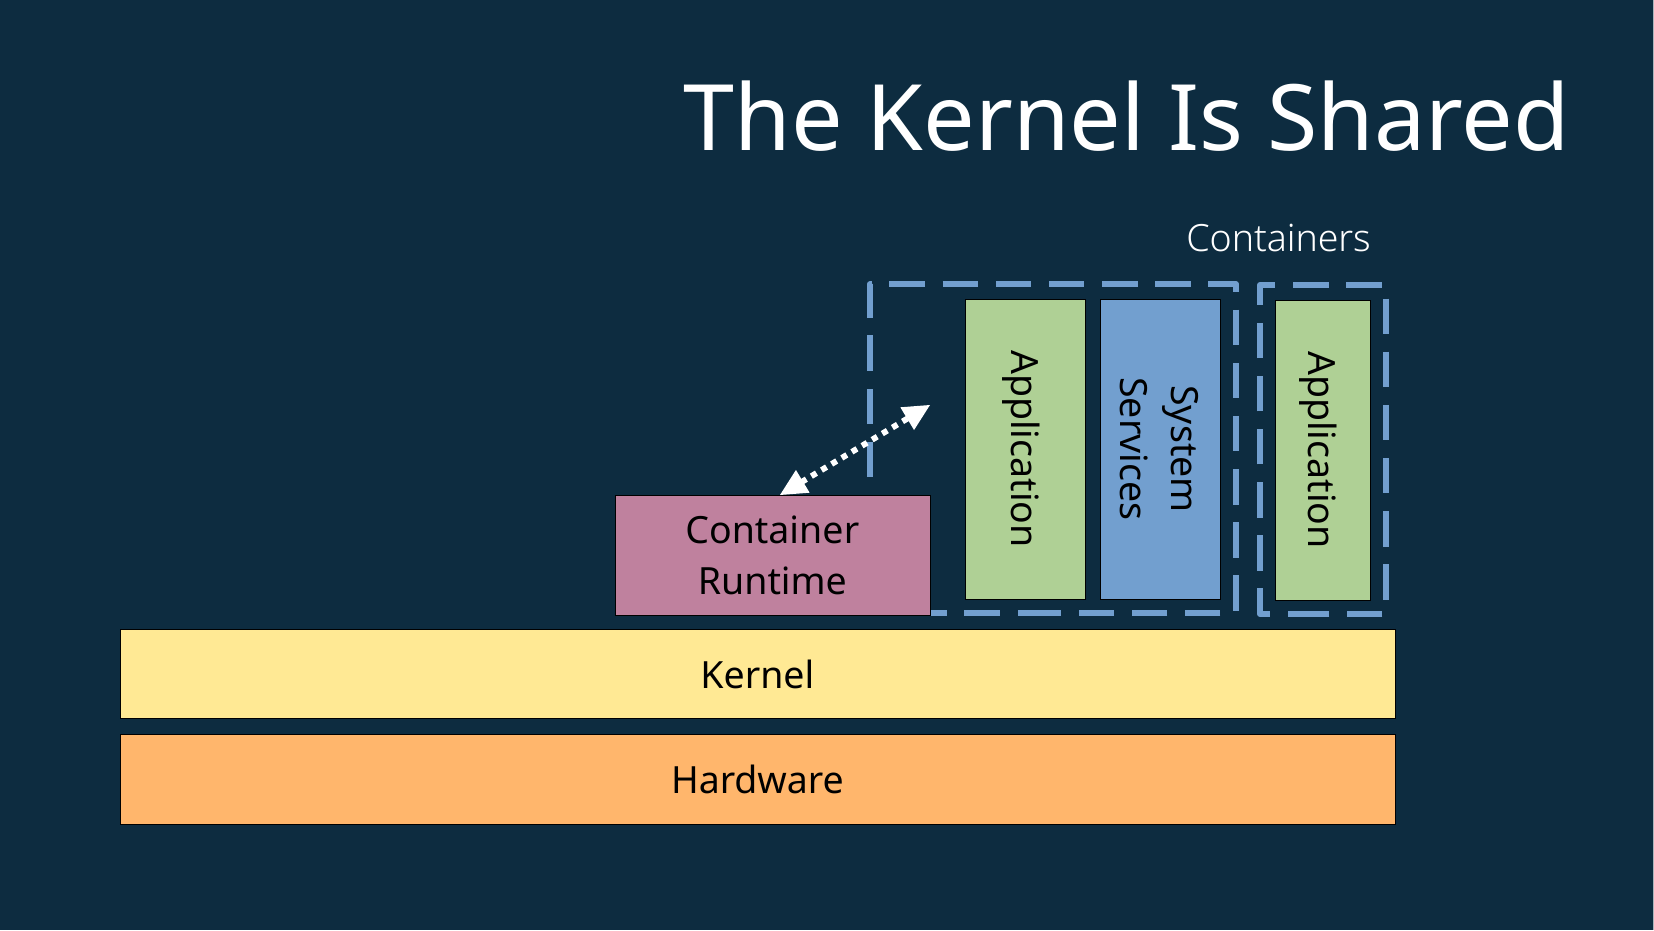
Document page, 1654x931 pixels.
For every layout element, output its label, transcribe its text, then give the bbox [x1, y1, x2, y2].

text_box Hardware [120, 734, 1396, 825]
text_box Application [1275, 300, 1371, 601]
text_box Container Runtime [615, 495, 931, 616]
text_box System Services [1100, 299, 1221, 600]
text_box Kernel [120, 629, 1396, 719]
text_box Containers [1171, 204, 1386, 271]
text_box Application [965, 299, 1086, 600]
title The Kernel Is Shared [82, 37, 1571, 193]
